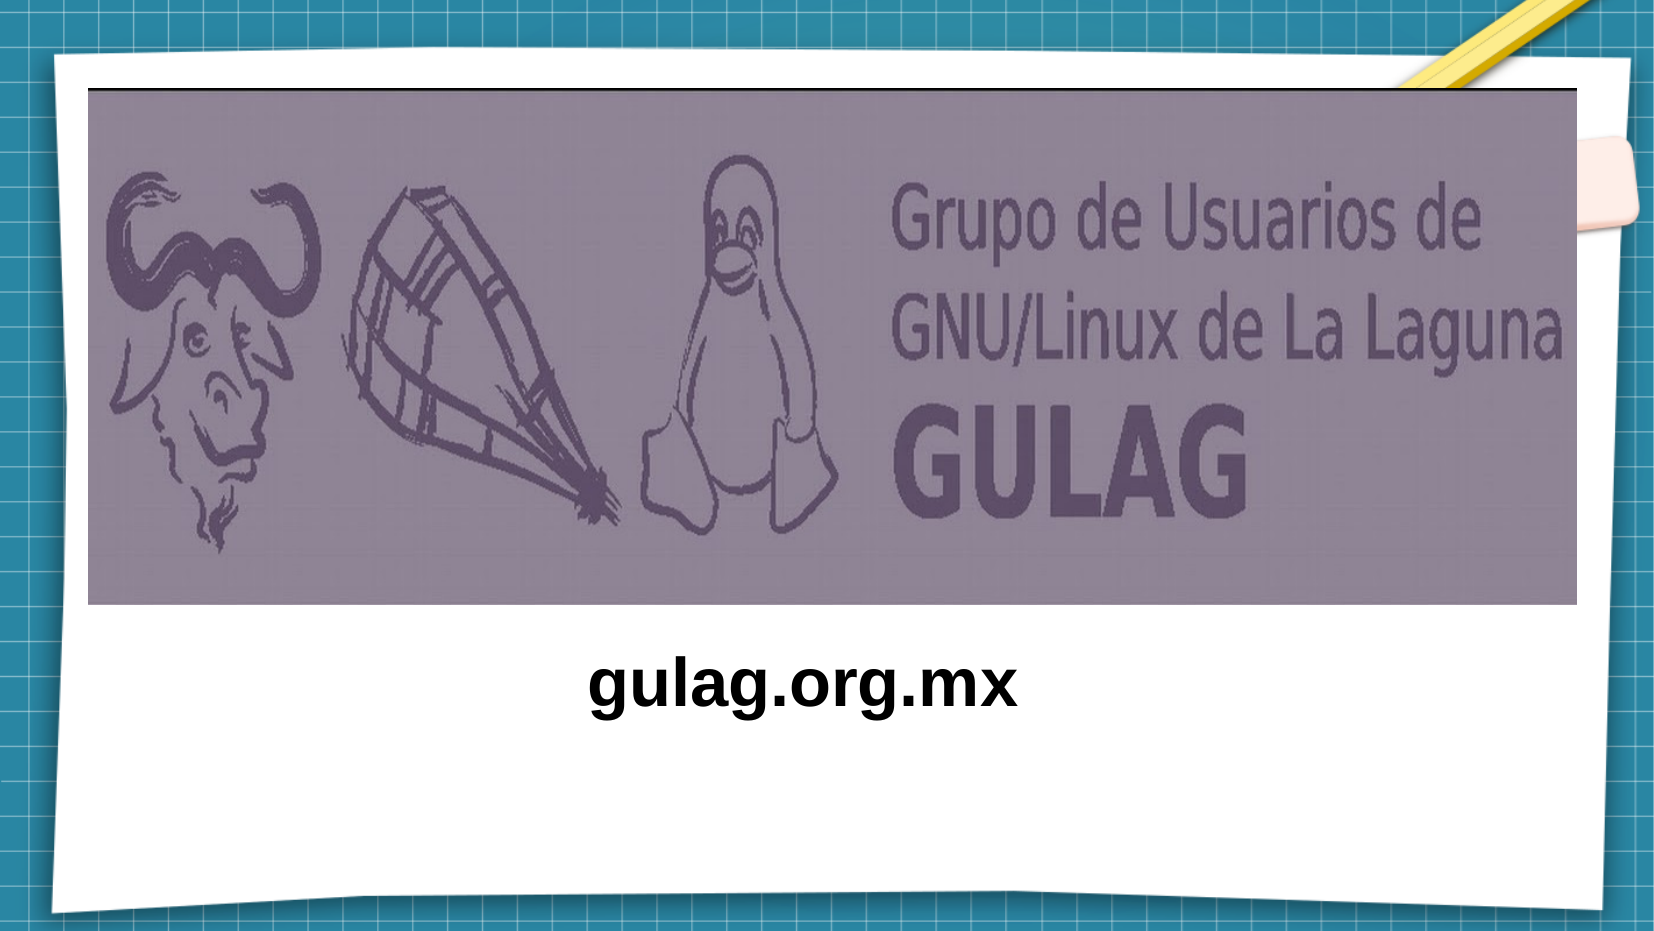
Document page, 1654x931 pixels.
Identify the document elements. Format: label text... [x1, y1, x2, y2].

picture [0, 0, 1654, 931]
title gulag.org.mx [59, 604, 1548, 761]
